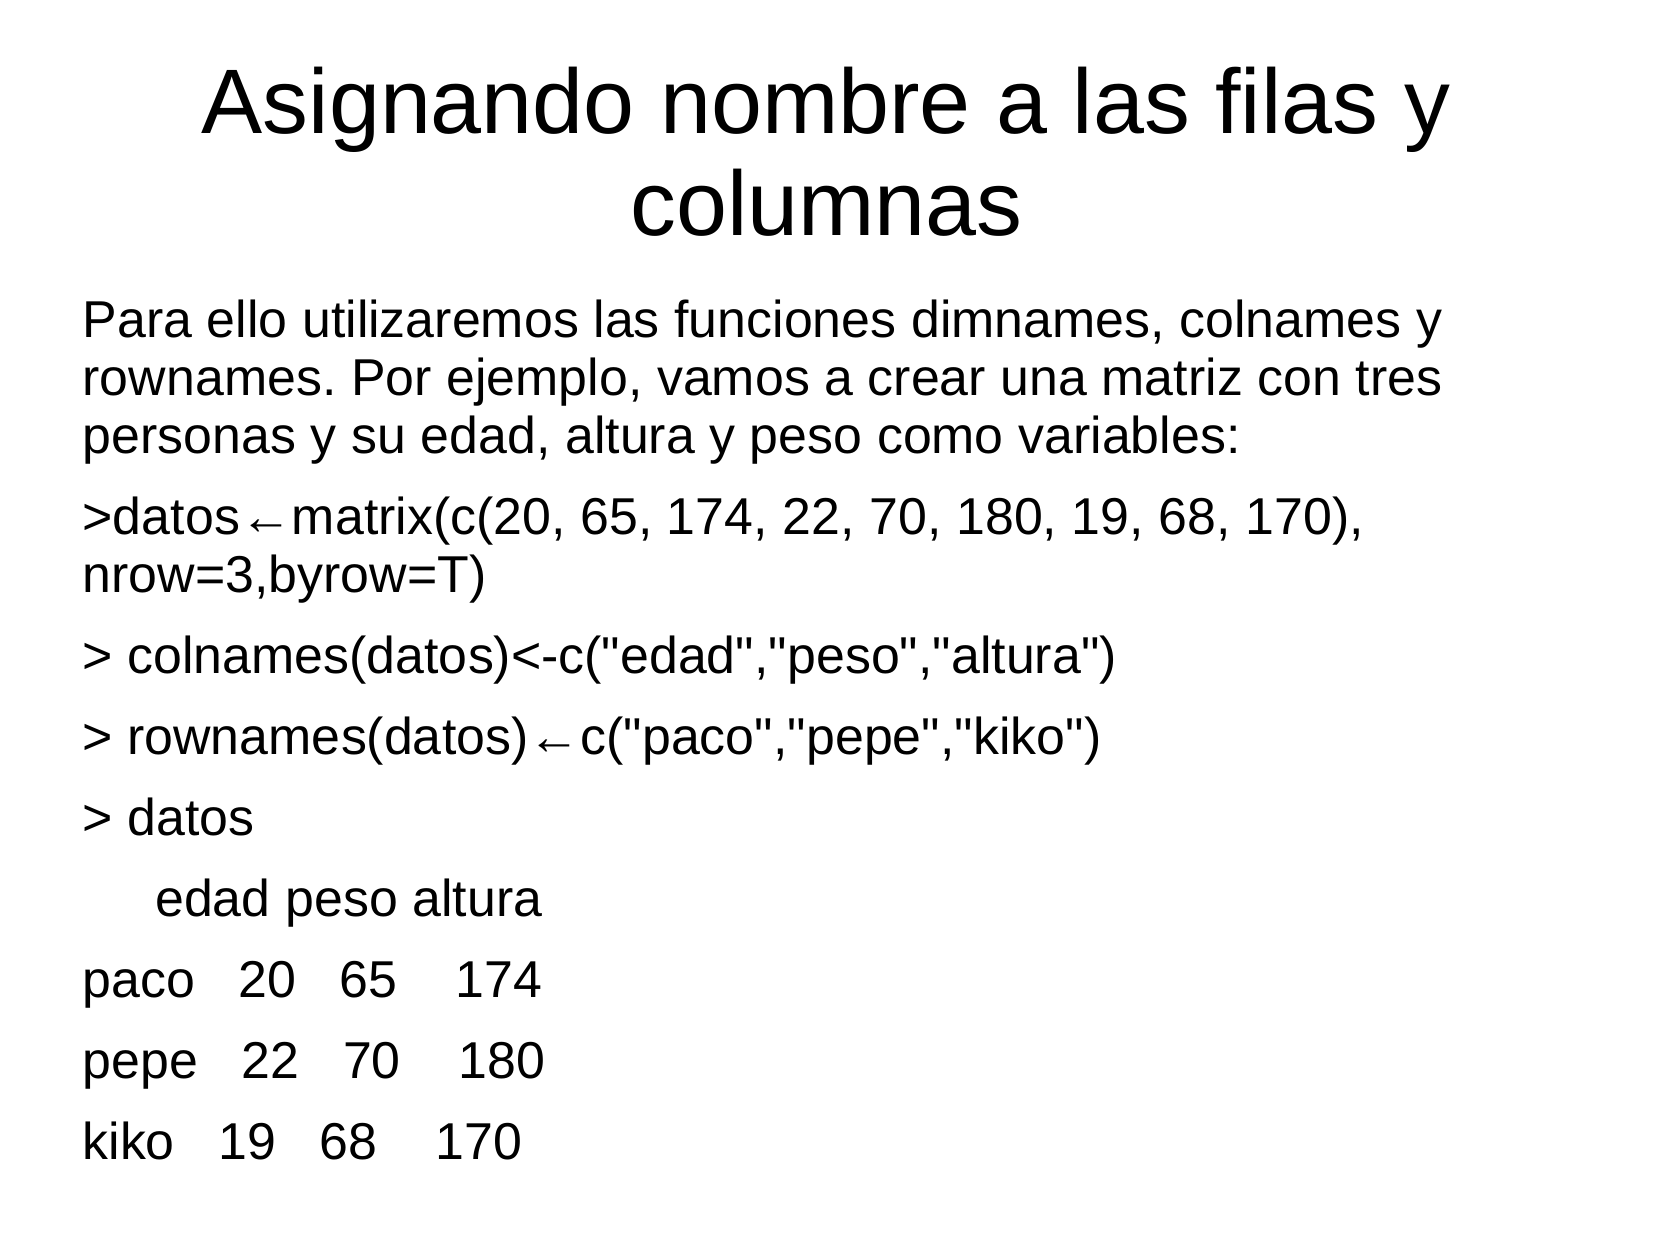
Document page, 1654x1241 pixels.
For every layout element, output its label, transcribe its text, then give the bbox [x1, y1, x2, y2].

list Para ello utilizaremos las funciones dimnames, colnames y rownames. Por ejemplo, vamos a crear una matriz con tres personas y su edad, altura y peso como variables: >datos←matrix(c(20, 65, 174, 22, 70, 180, 19, 68, 170), nrow=3,byrow=T) > colnames(datos)<-c("edad","peso","altura") > rownames(datos)←c("paco","pepe","kiko") > datos edad peso altura paco 20 65 174 pepe 22 70 180 kiko 19 68 170 [82, 290, 1571, 1182]
title Asignando nombre a las filas y columnas [82, 49, 1571, 257]
